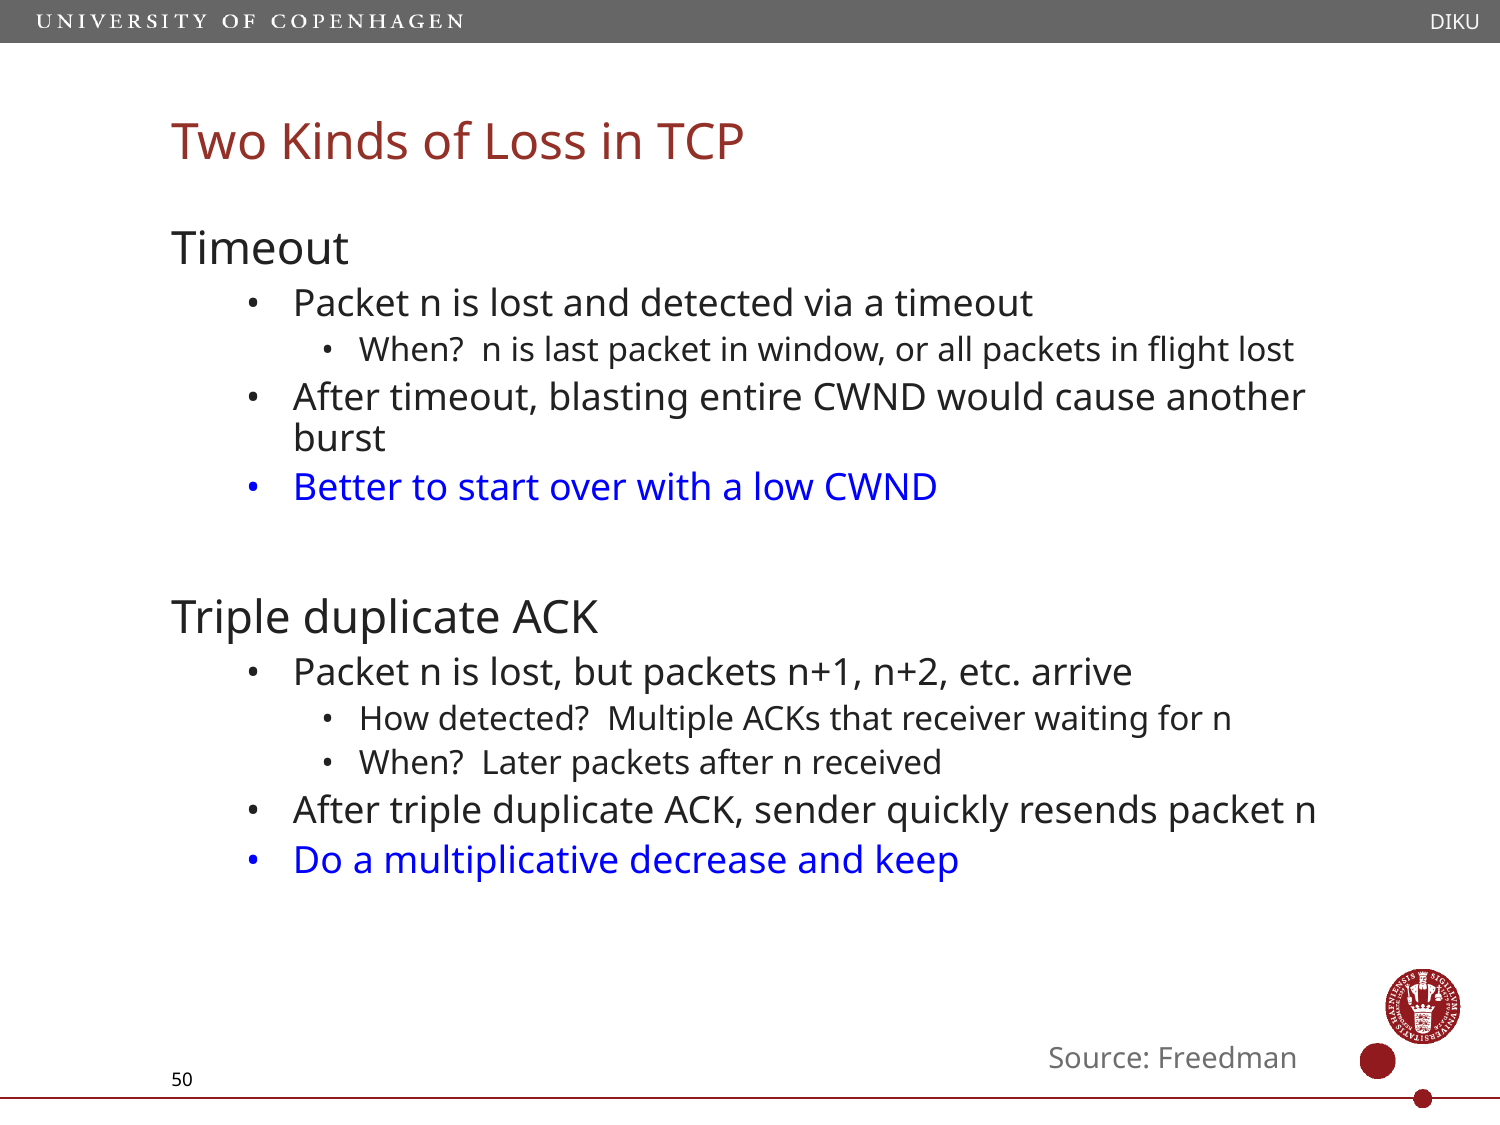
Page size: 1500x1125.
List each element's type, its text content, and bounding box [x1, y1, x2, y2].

title Two Kinds of Loss in TCP [171, 75, 1329, 171]
text_box DIKU [469, 0, 1495, 43]
list Timeout Packet n is lost and detected via a timeout When? n is last packet in window, or all packets in flight lost After timeout, blasting entire CWND would cause another burst Better to start over with a low CWND Triple duplicate ACK Packet n is lost, but packets n+1, n+2, etc. arrive How detected? Multiple ACKs that receiver waiting for n When? Later packets after n received After triple duplicate ACK, sender quickly resends packet n Do a multiplicative decrease and keep [171, 225, 1329, 900]
picture [0, 910, 1500, 1122]
text_box Source: Freedman [1033, 1031, 1341, 1083]
text_box <number> [171, 1067, 522, 1092]
